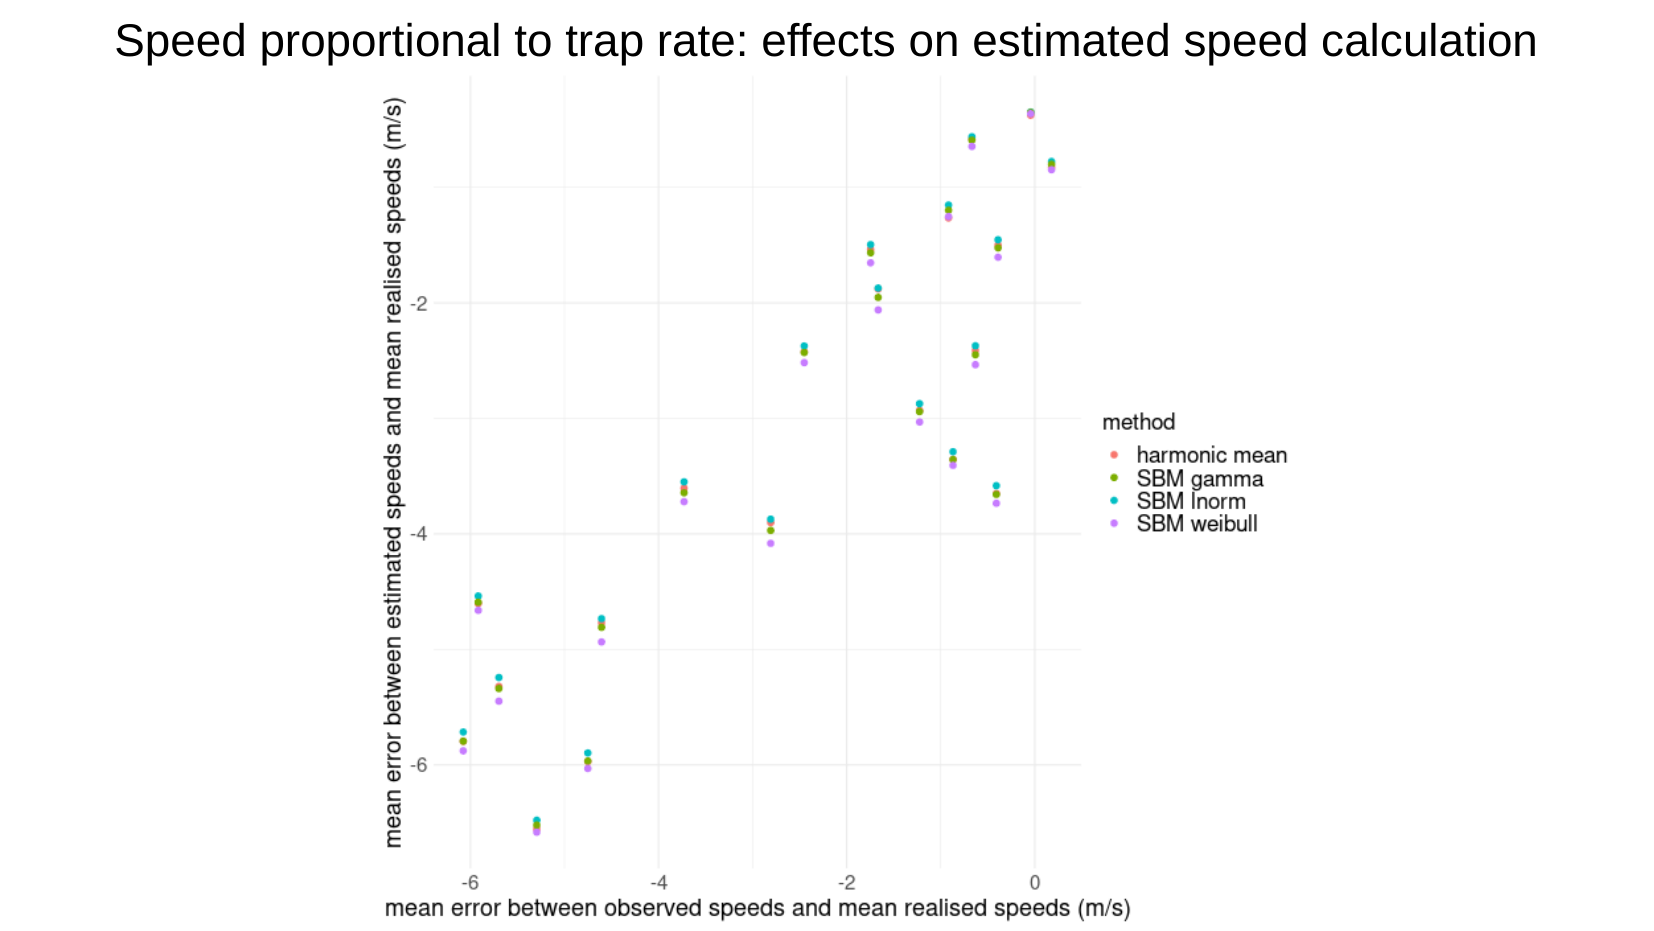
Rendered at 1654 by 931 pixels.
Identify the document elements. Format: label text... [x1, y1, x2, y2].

picture [377, 69, 1302, 928]
title Speed proportional to trap rate: effects on estimated speed calculation [82, 0, 1571, 119]
